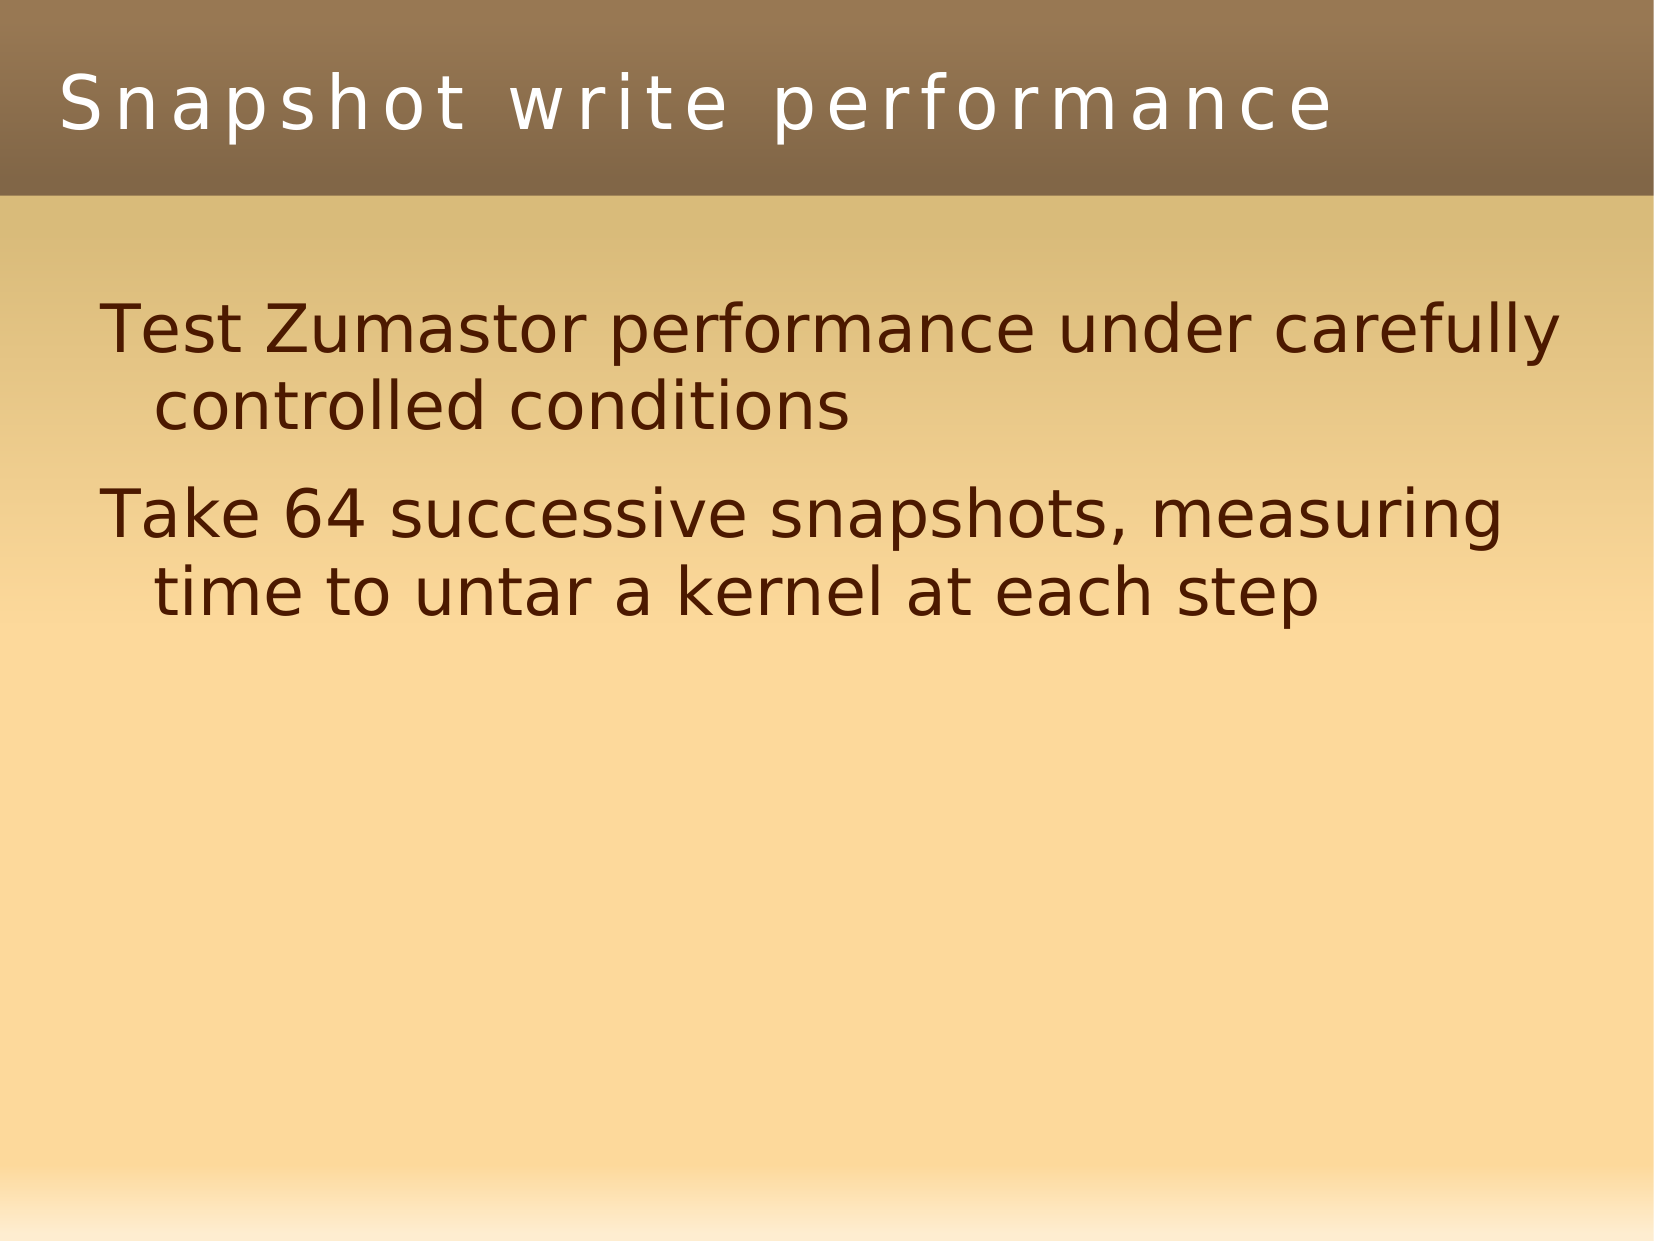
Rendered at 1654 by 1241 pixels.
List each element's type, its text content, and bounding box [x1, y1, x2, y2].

picture [0, 0, 1654, 1241]
title Snapshot write performance [59, 29, 1595, 178]
list Test Zumastor performance under carefully controlled conditions Take 64 successive snapshots, measuring time to untar a kernel at each step [82, 290, 1571, 1109]
